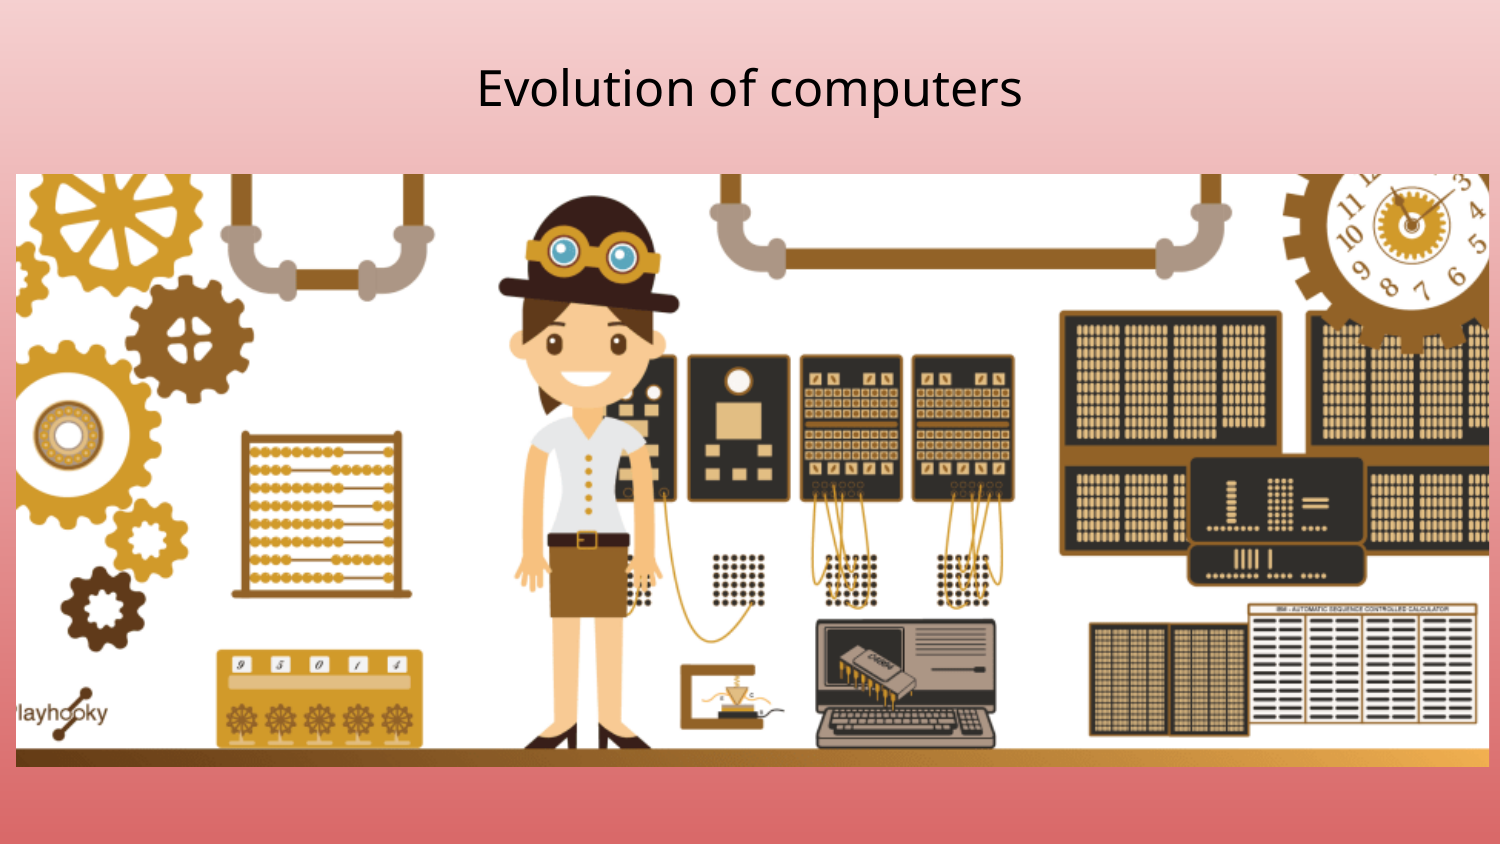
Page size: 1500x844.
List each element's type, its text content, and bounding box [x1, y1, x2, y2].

picture [16, 174, 1490, 767]
text_box Evolution of computers [234, 41, 1266, 132]
